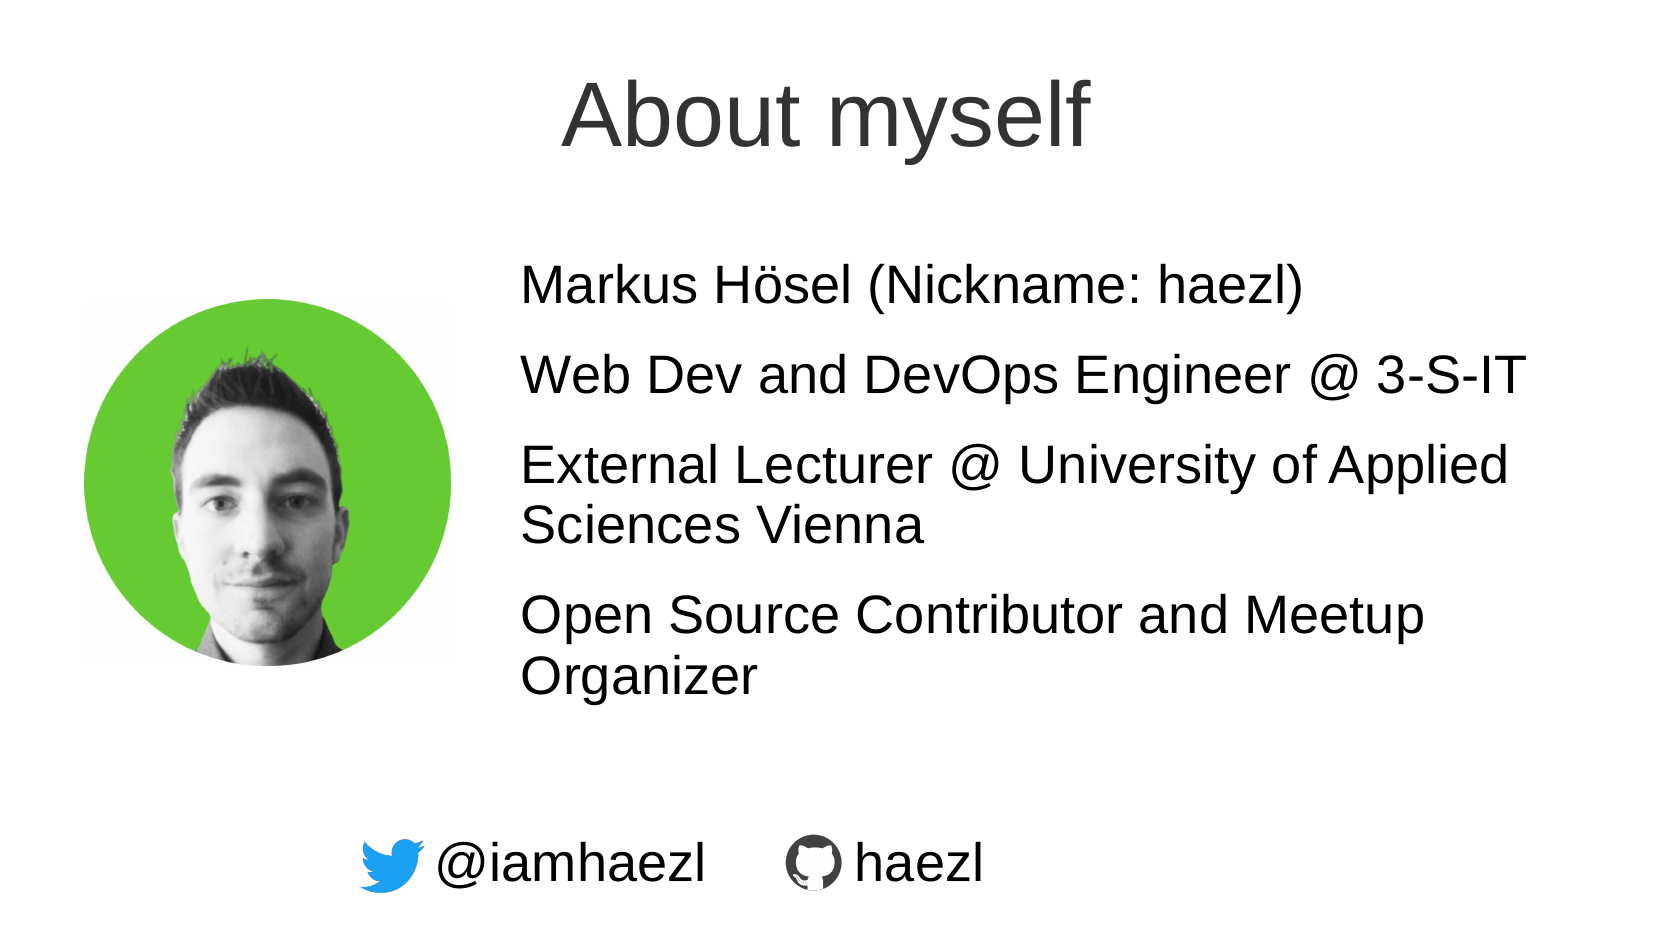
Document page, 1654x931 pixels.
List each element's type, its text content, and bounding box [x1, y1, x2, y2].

text_box haezl [825, 825, 1186, 901]
title About myself [82, 37, 1571, 193]
picture [360, 839, 405, 893]
picture [771, 820, 856, 905]
list Markus Hösel (Nickname: haezl) Web Dev and DevOps Engineer @ 3-S-IT External Lecturer @ University of Applied Sciences Vienna Open Source Contributor and Meetup Organizer [450, 150, 1606, 758]
picture [84, 299, 450, 666]
text_box @iamhaezl [405, 825, 766, 901]
